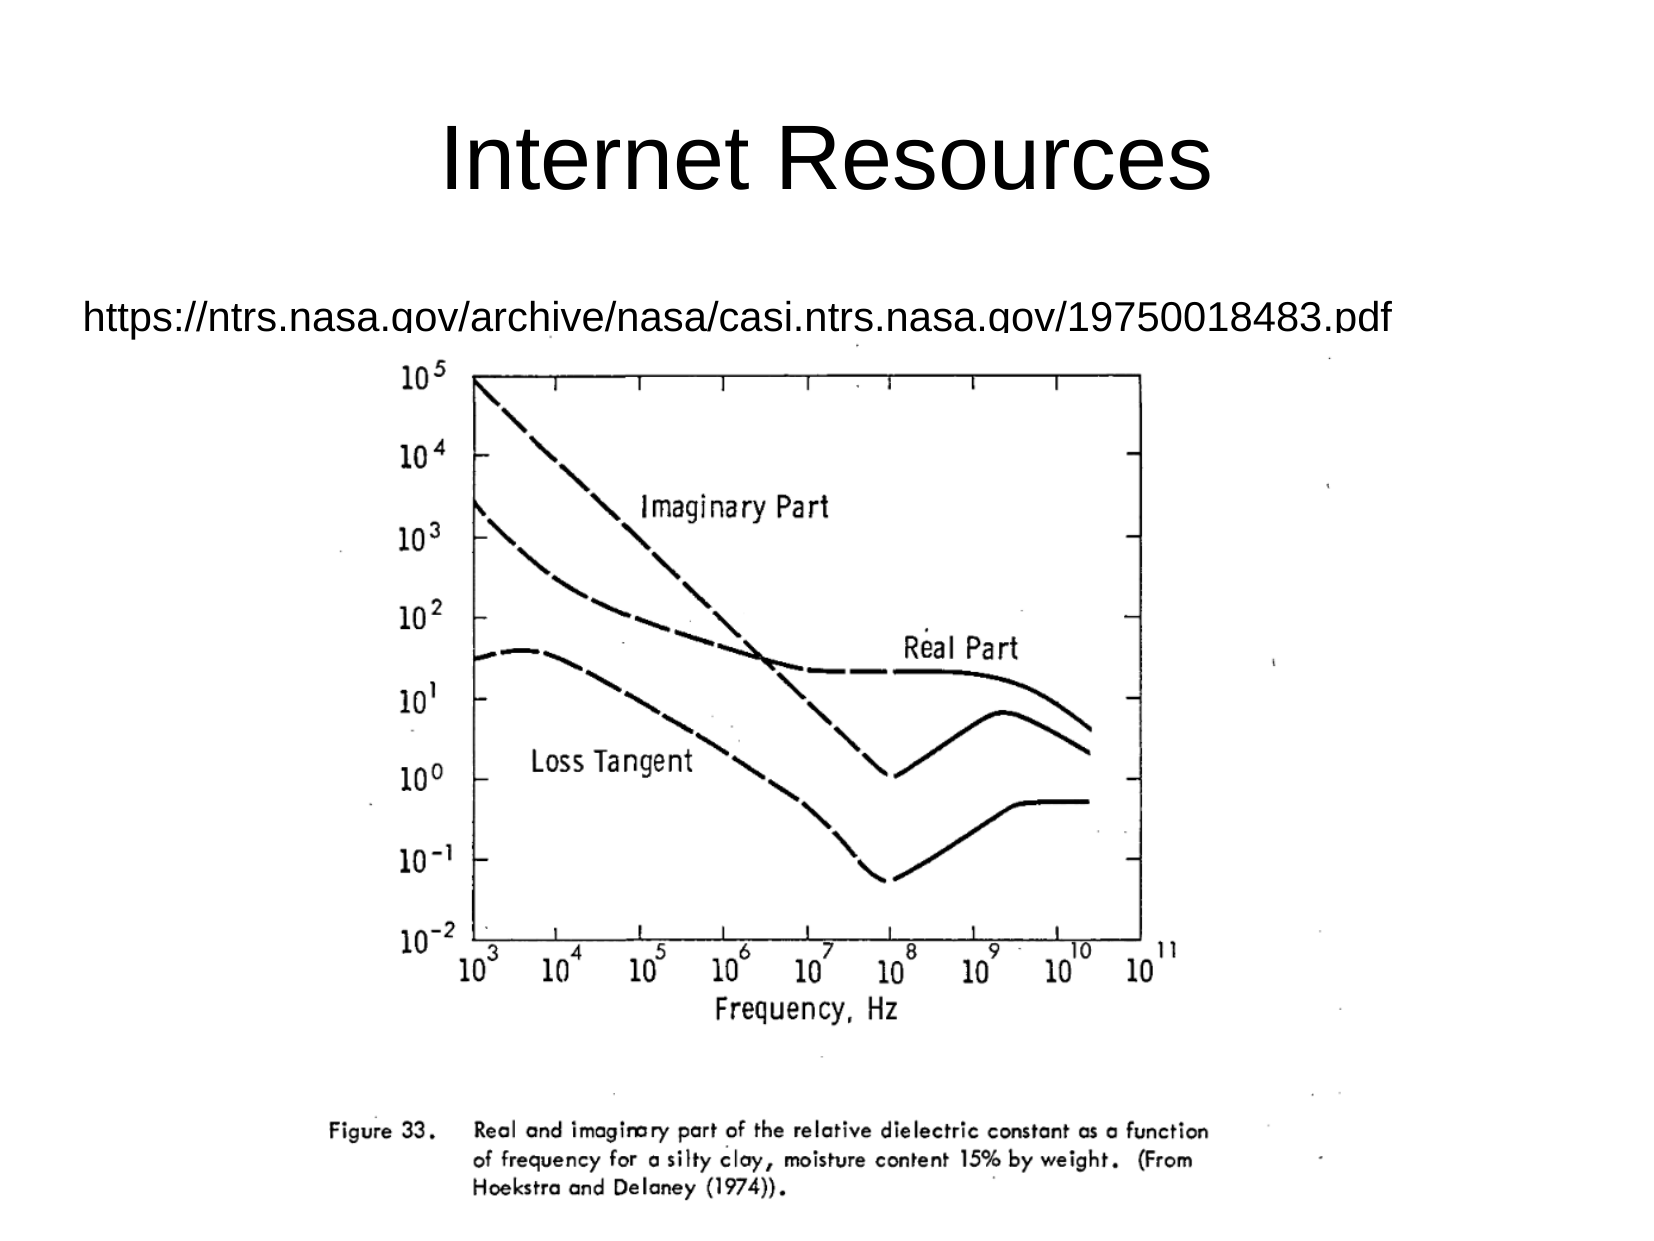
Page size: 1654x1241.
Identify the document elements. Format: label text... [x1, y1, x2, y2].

list https://ntrs.nasa.gov/archive/nasa/casi.ntrs.nasa.gov/19750018483.pdf [82, 290, 1571, 1010]
picture [259, 333, 1348, 1205]
title Internet Resources [82, 49, 1571, 257]
